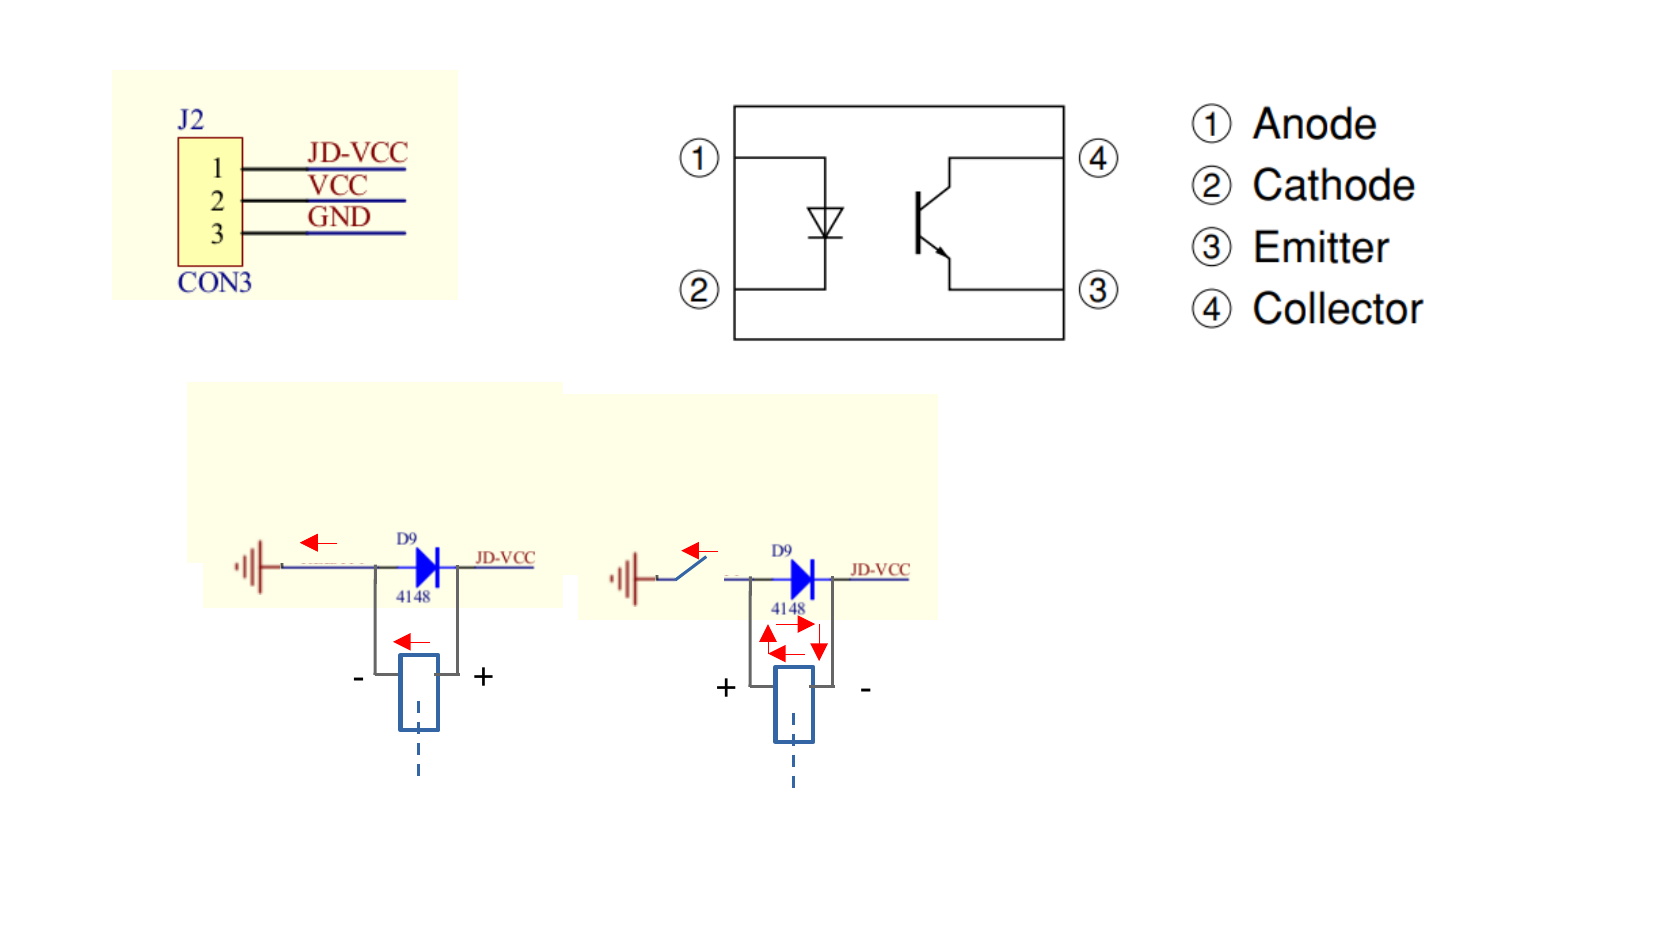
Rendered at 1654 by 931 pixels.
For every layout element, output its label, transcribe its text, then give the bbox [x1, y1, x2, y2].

picture [112, 70, 458, 301]
text_box + [700, 659, 739, 717]
text_box - [337, 647, 376, 705]
text_box - [844, 659, 883, 717]
picture [637, 64, 1501, 376]
text_box + [457, 647, 496, 705]
picture [187, 382, 938, 620]
